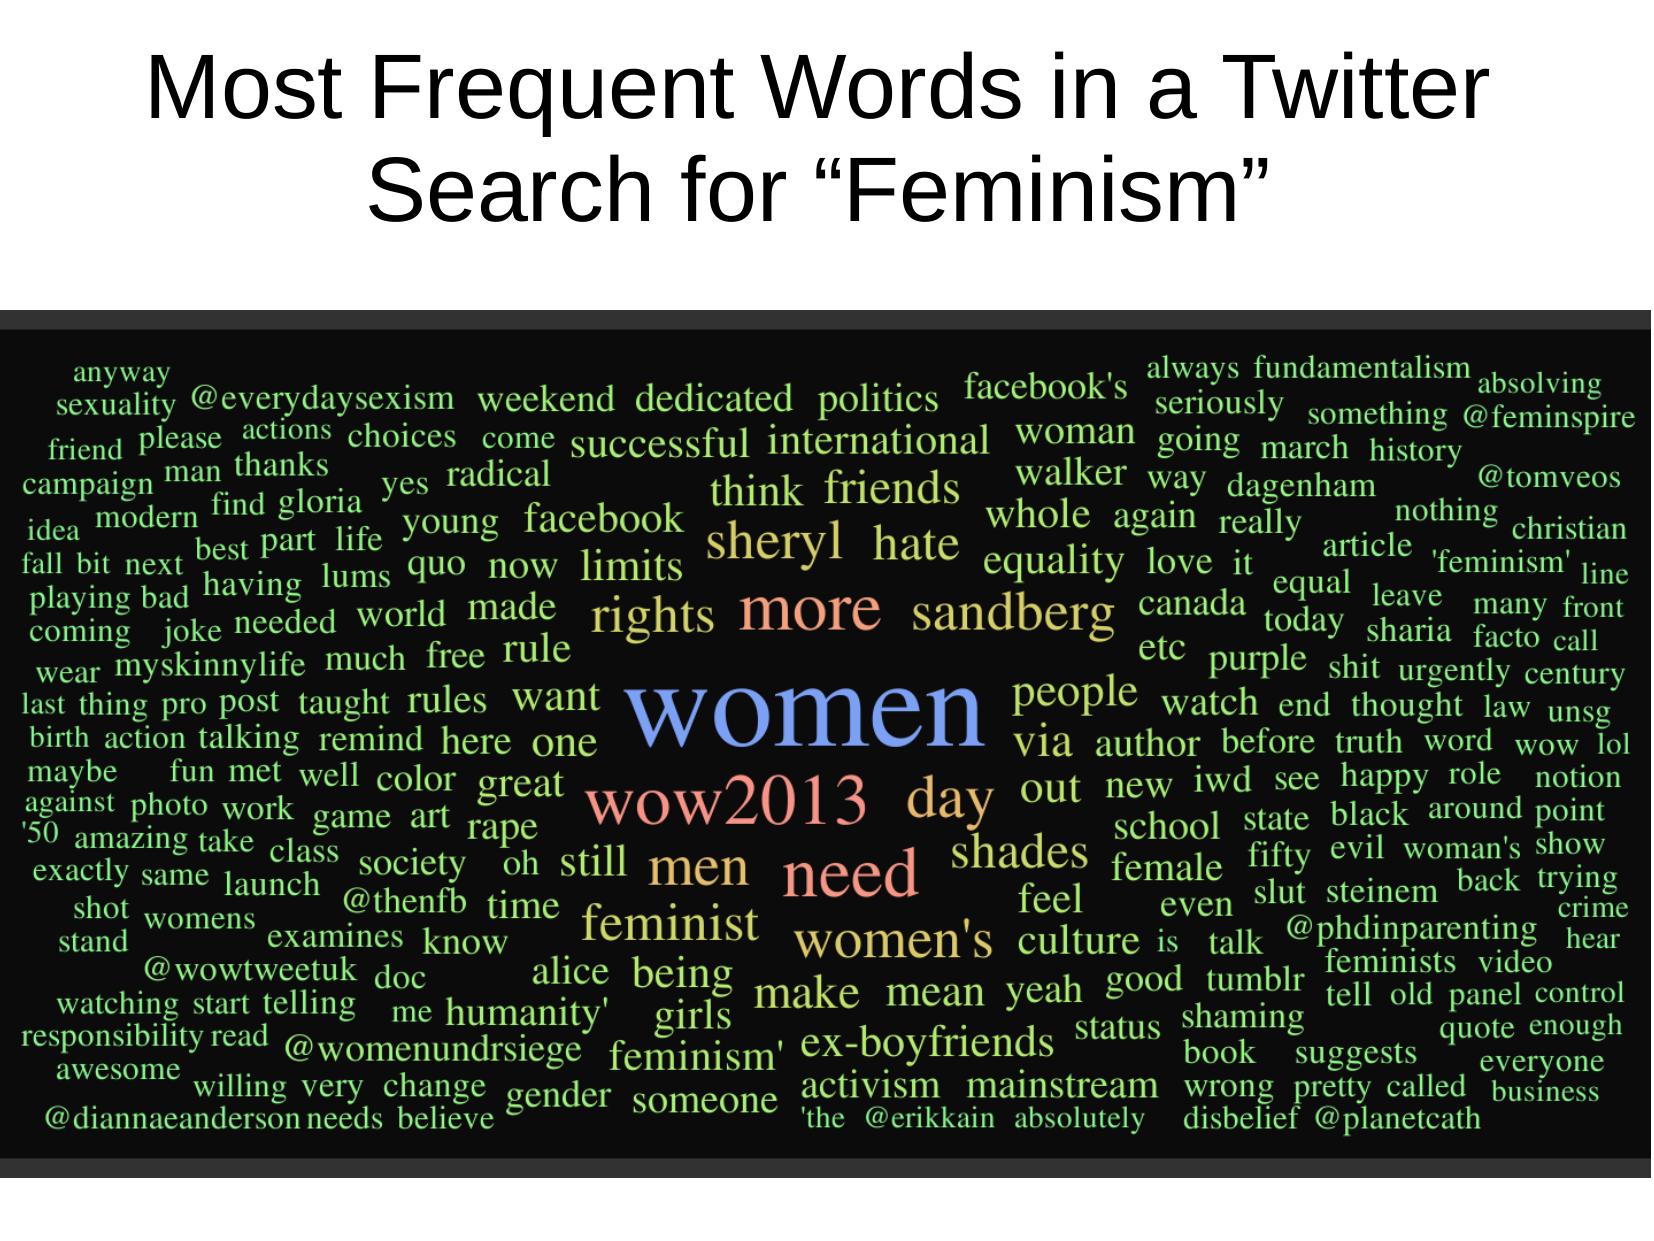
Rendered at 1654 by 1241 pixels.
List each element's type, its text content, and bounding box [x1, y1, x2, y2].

text_box Most Frequent Words in a Twitter Search for “Feminism” [80, 28, 1557, 249]
picture [0, 310, 1651, 1178]
